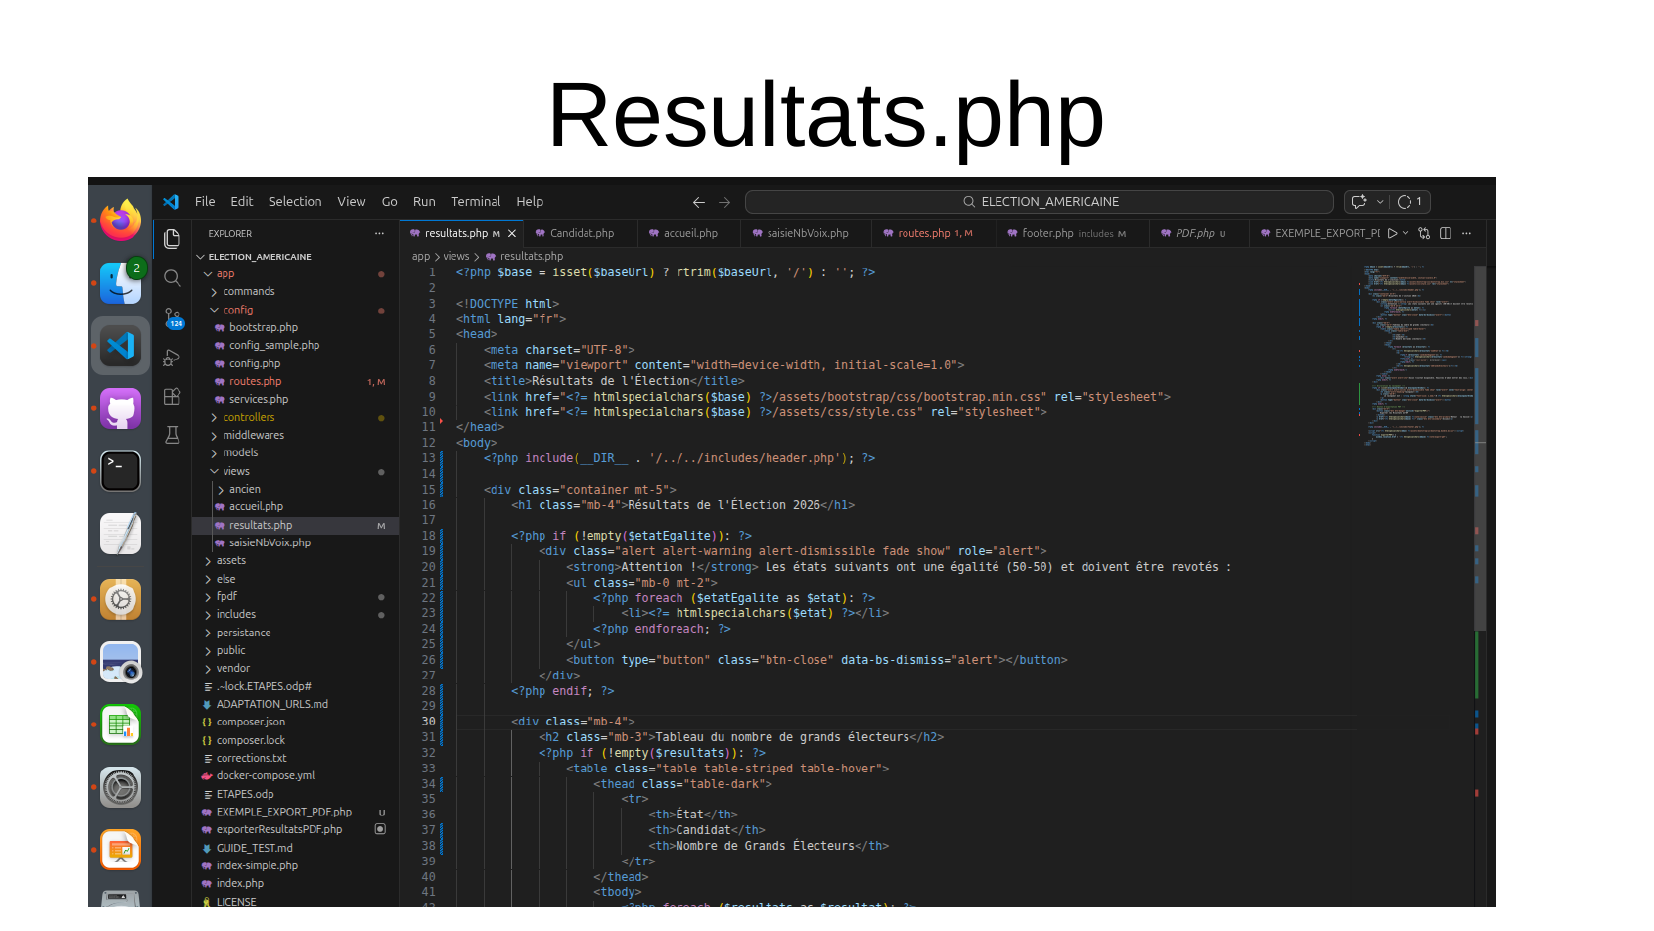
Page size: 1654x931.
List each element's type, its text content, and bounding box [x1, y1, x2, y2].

title Resultats.php [82, 37, 1571, 193]
picture [88, 177, 1496, 907]
